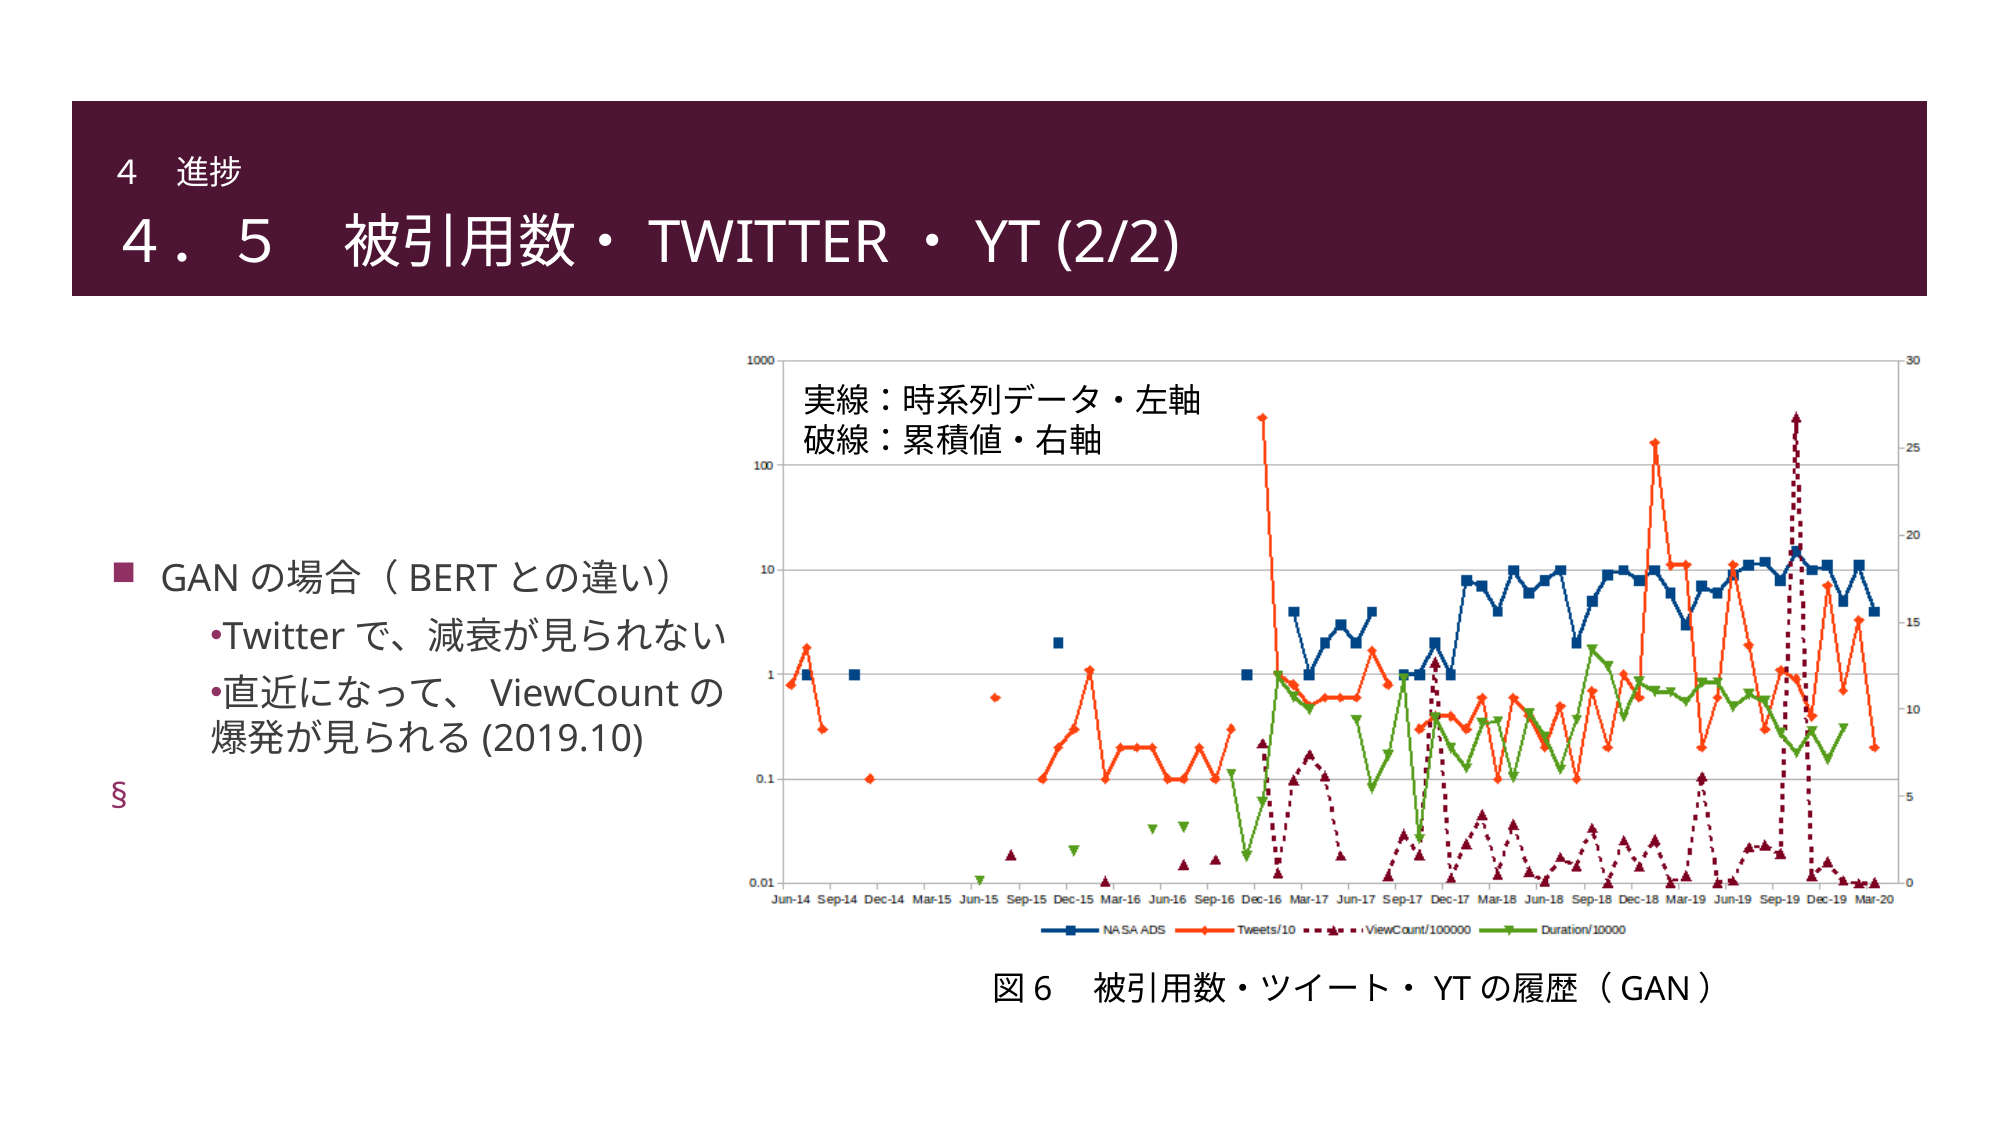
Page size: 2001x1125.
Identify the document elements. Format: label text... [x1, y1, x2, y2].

text_box 図6 被引用数・ツイート・YTの履歴（GAN） [877, 959, 1847, 1016]
picture [758, 341, 1945, 948]
title ４．５ 被引用数・twitter・YT (2/2) [95, 115, 1905, 282]
list GANの場合（BERTとの違い） Twitterで、減衰が見られない 直近になって、ViewCountの爆発が見られる(2019.10) [95, 310, 758, 1063]
text_box 実線：時系列データ・左軸 破線：累積値・右軸 [788, 372, 1256, 468]
